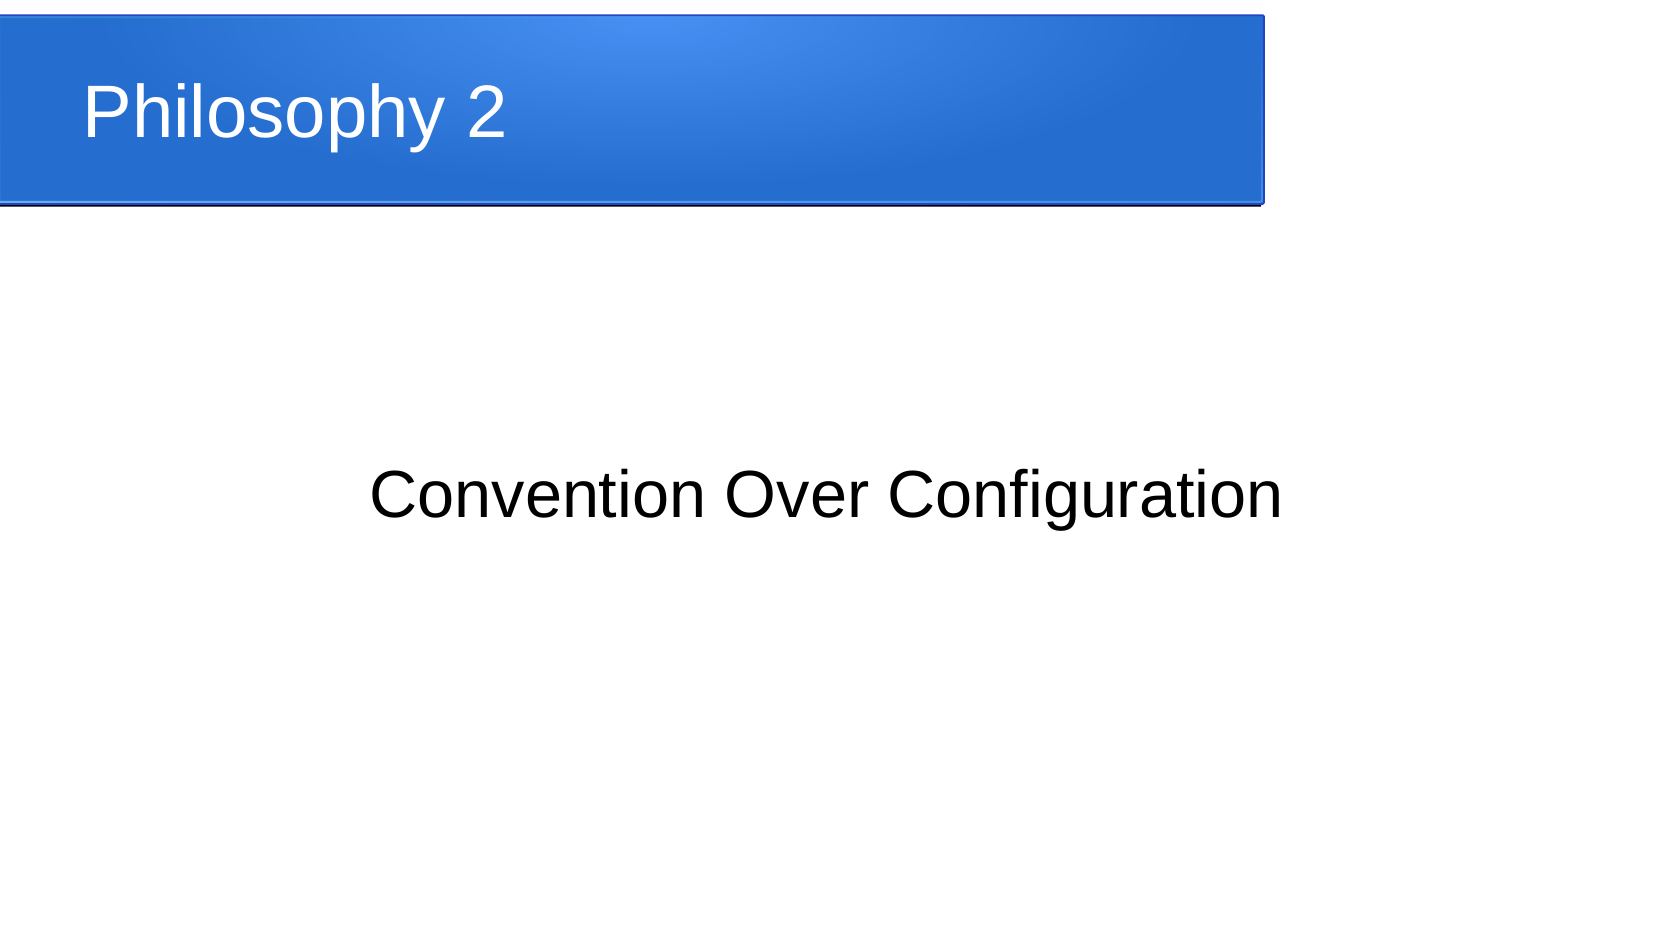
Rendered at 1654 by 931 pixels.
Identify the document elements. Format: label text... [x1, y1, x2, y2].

title Philosophy 2 [82, 35, 1235, 189]
subtitle Convention Over Configuration [82, 224, 1571, 764]
